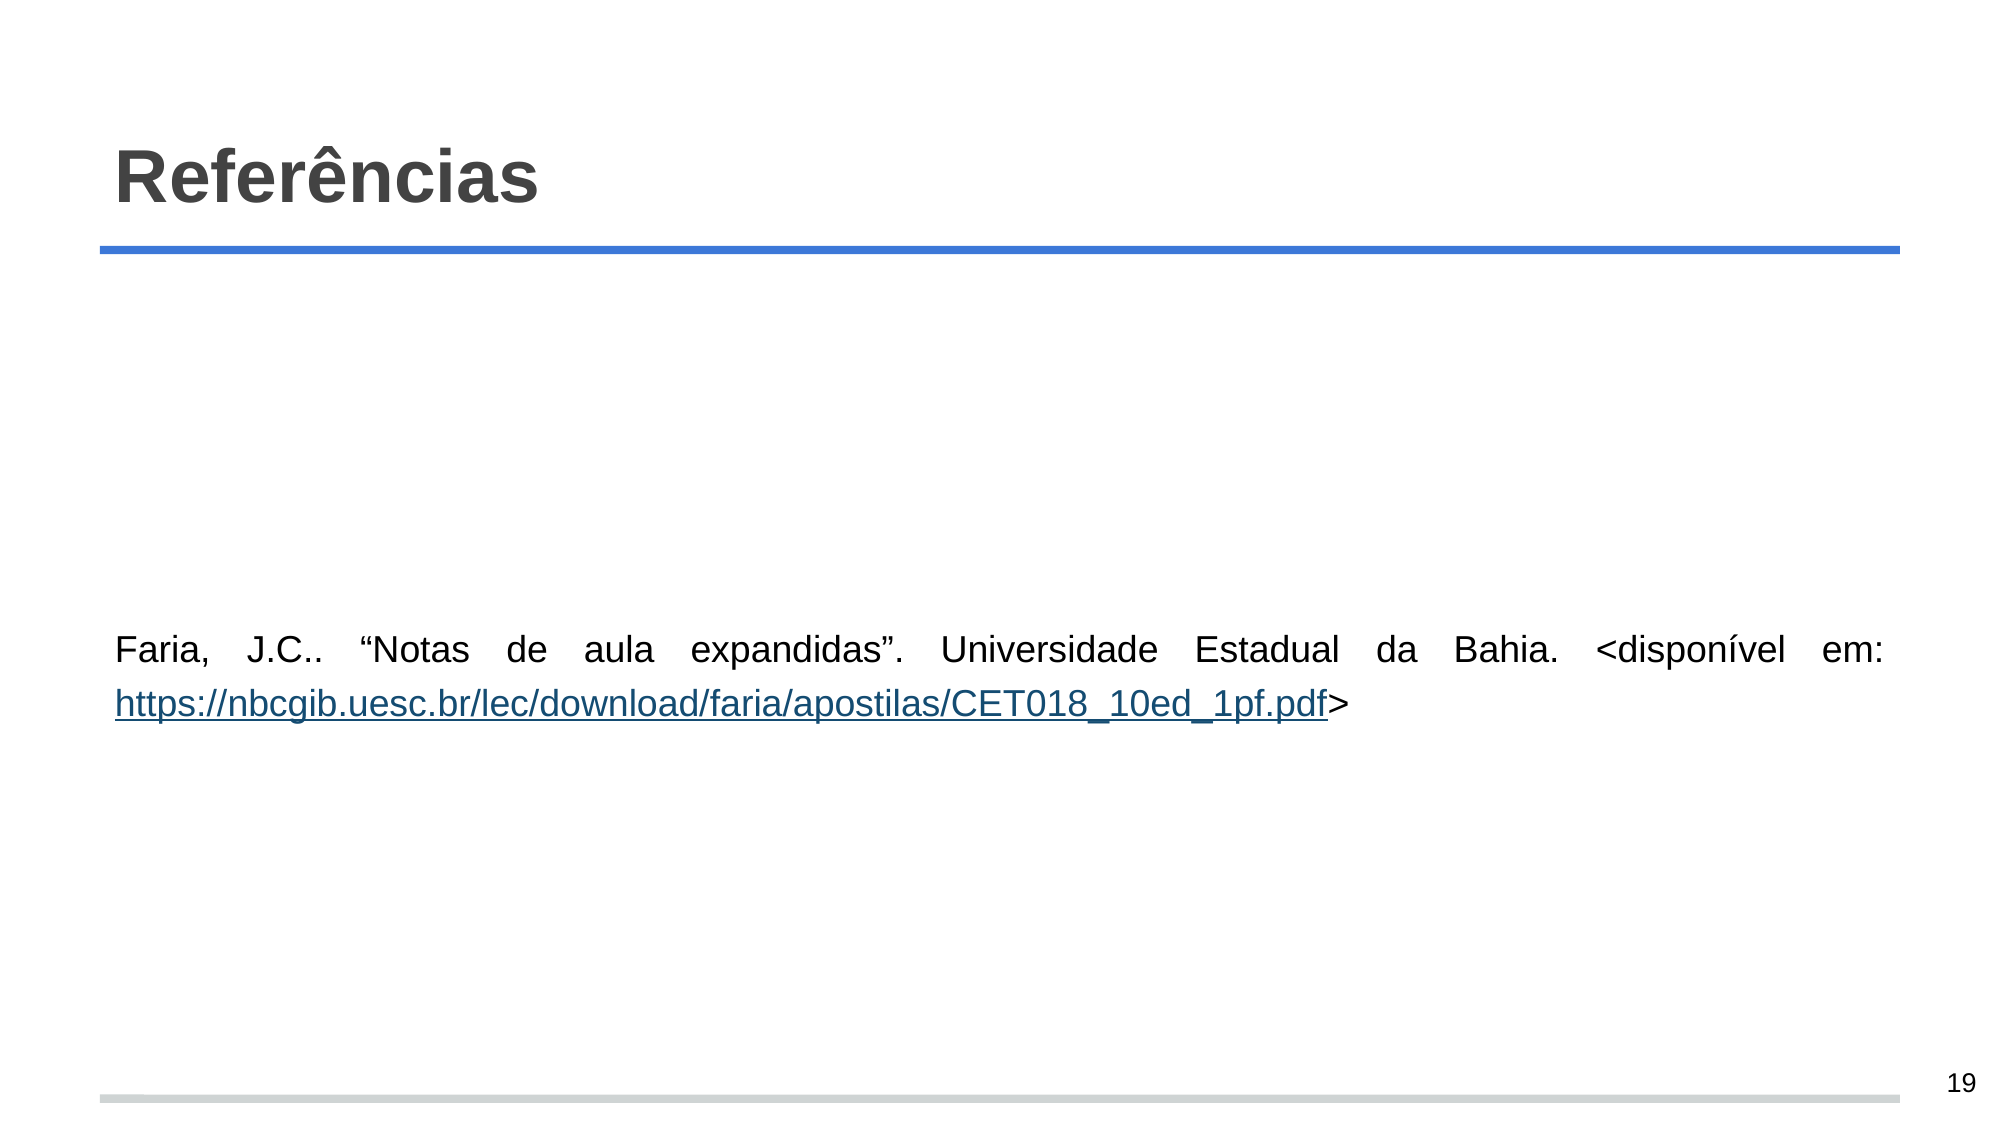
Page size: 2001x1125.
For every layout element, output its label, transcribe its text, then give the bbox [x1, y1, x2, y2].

list Faria, J.C.. “Notas de aula expandidas”. Universidade Estadual da Bahia. <disponível em: https://nbcgib.uesc.br/lec/download/faria/apostilas/CET018_10ed_1pf.pdf> [99, 262, 1900, 1078]
slide_number <number> [1871, 1038, 1992, 1125]
title Referências [99, 45, 1900, 233]
